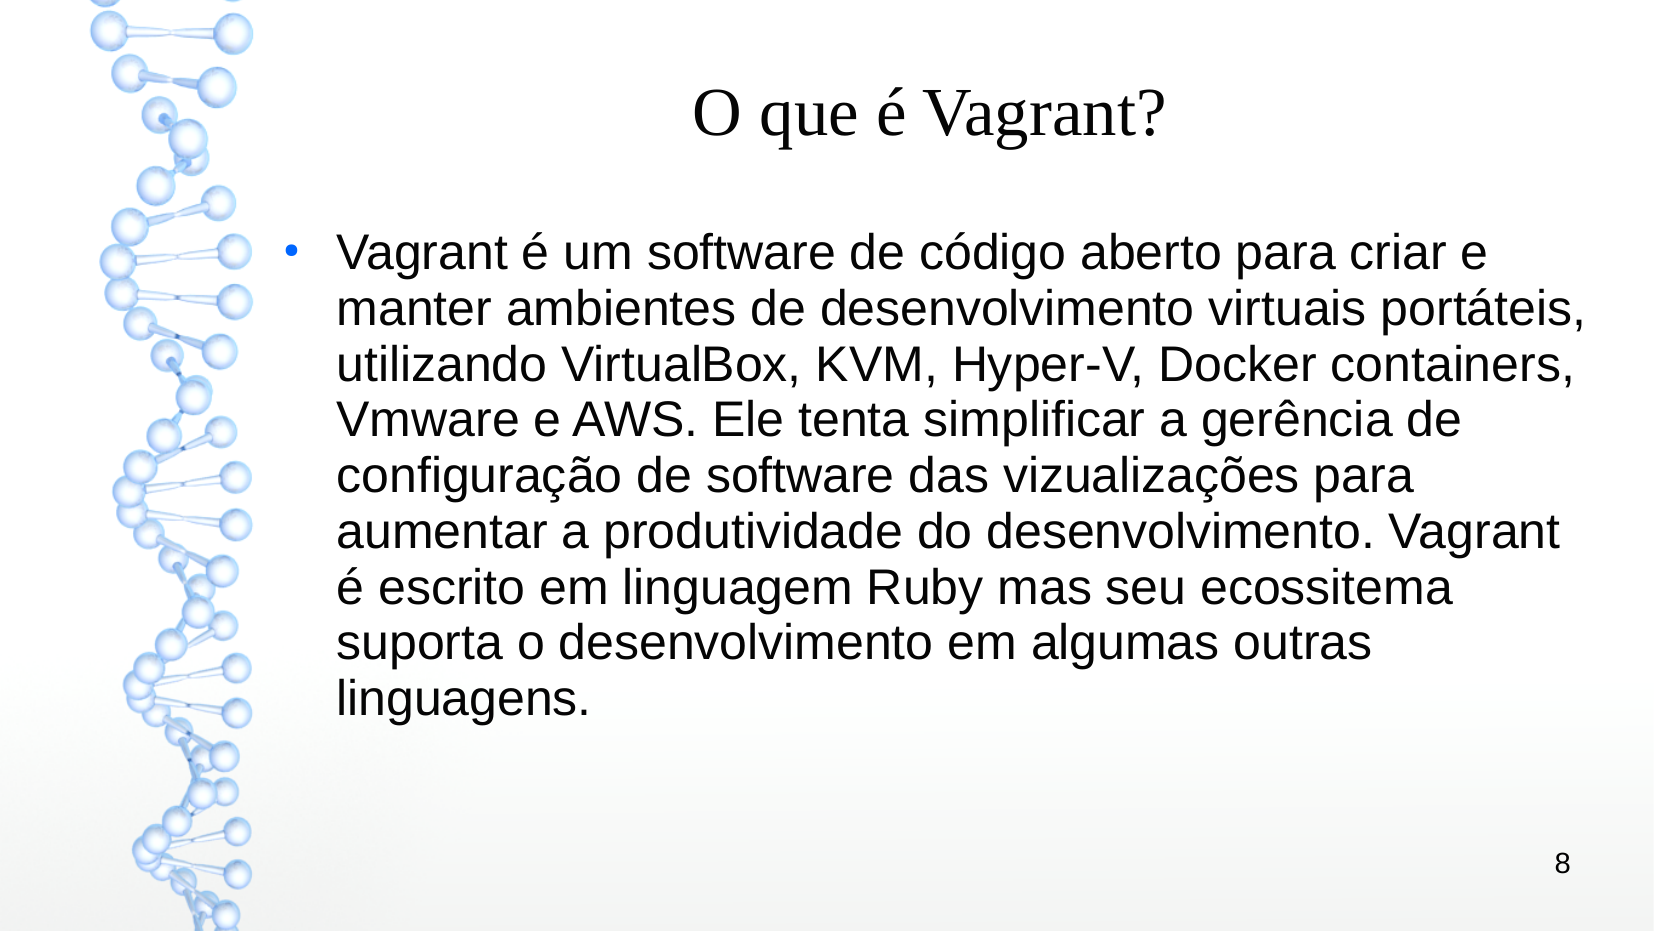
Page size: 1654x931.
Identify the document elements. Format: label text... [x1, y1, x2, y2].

list Vagrant é um software de código aberto para criar e manter ambientes de desenvolvimento virtuais portáteis, utilizando VirtualBox, KVM, Hyper-V, Docker containers, Vmware e AWS. Ele tenta simplificar a gerência de configuração de software das vizualizações para aumentar a produtividade do desenvolvimento. Vagrant é escrito em linguagem Ruby mas seu ecossitema suporta o desenvolvimento em algumas outras linguagens. [265, 224, 1595, 764]
title O que é Vagrant? [265, 35, 1595, 189]
picture [0, 0, 1654, 931]
